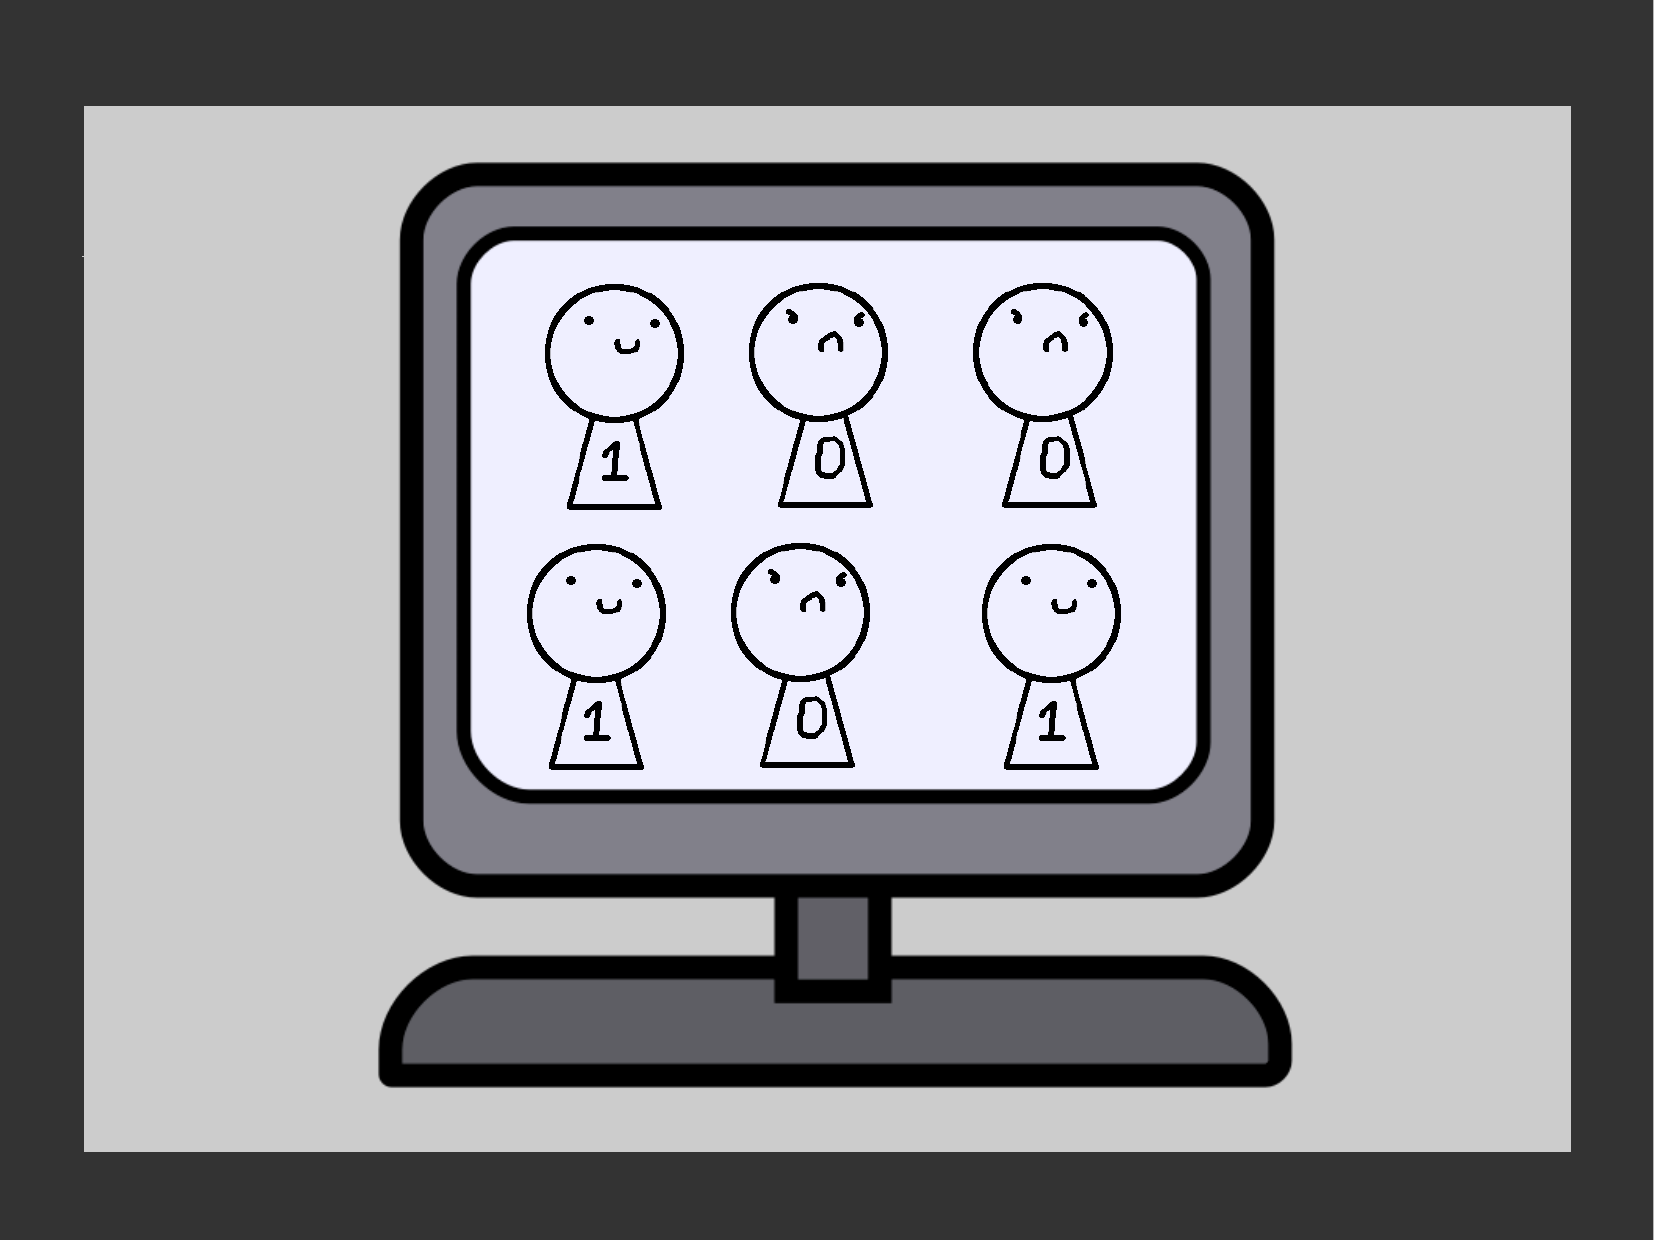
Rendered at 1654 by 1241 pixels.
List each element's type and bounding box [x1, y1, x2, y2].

picture [84, 106, 1571, 1152]
